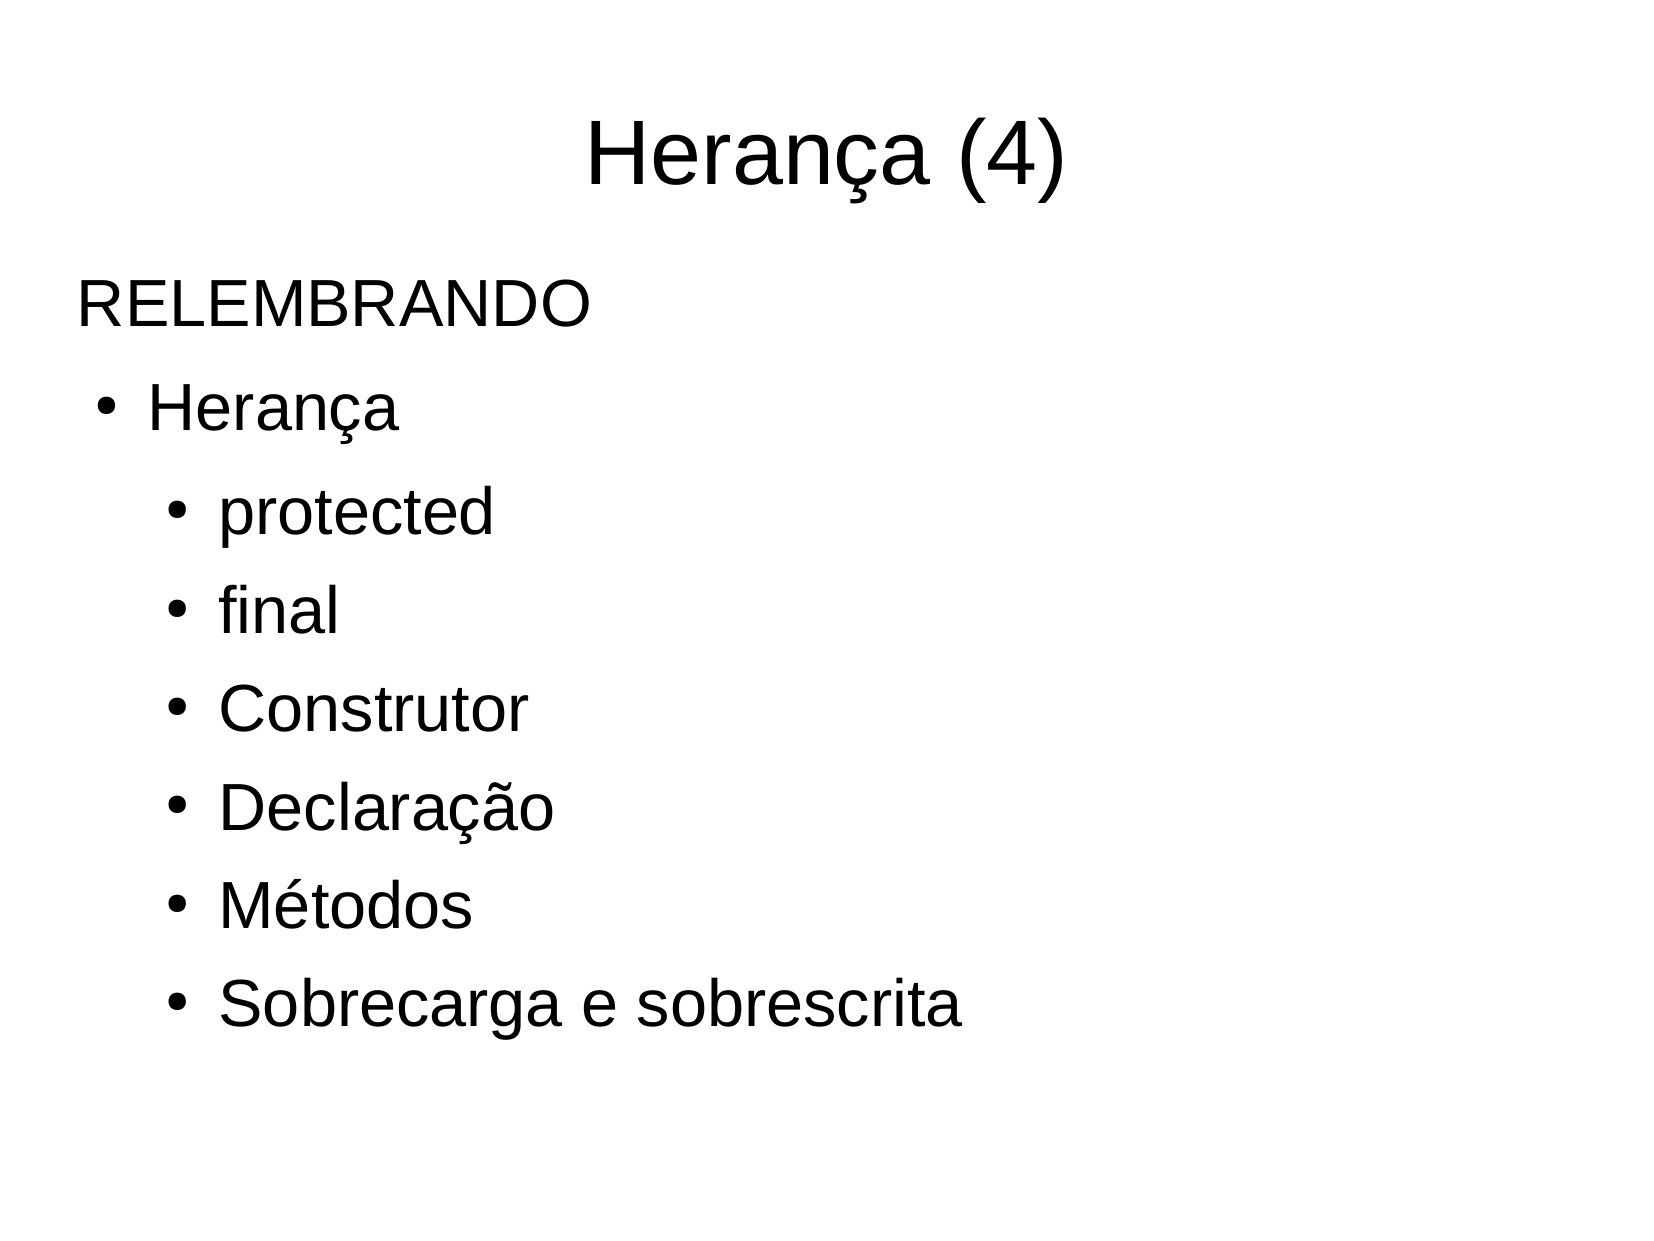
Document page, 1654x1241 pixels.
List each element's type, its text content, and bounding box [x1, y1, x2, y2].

list RELEMBRANDO Herança protected final Construtor Declaração Métodos Sobrecarga e sobrescrita [76, 265, 1566, 1152]
title Herança (4) [82, 49, 1571, 257]
